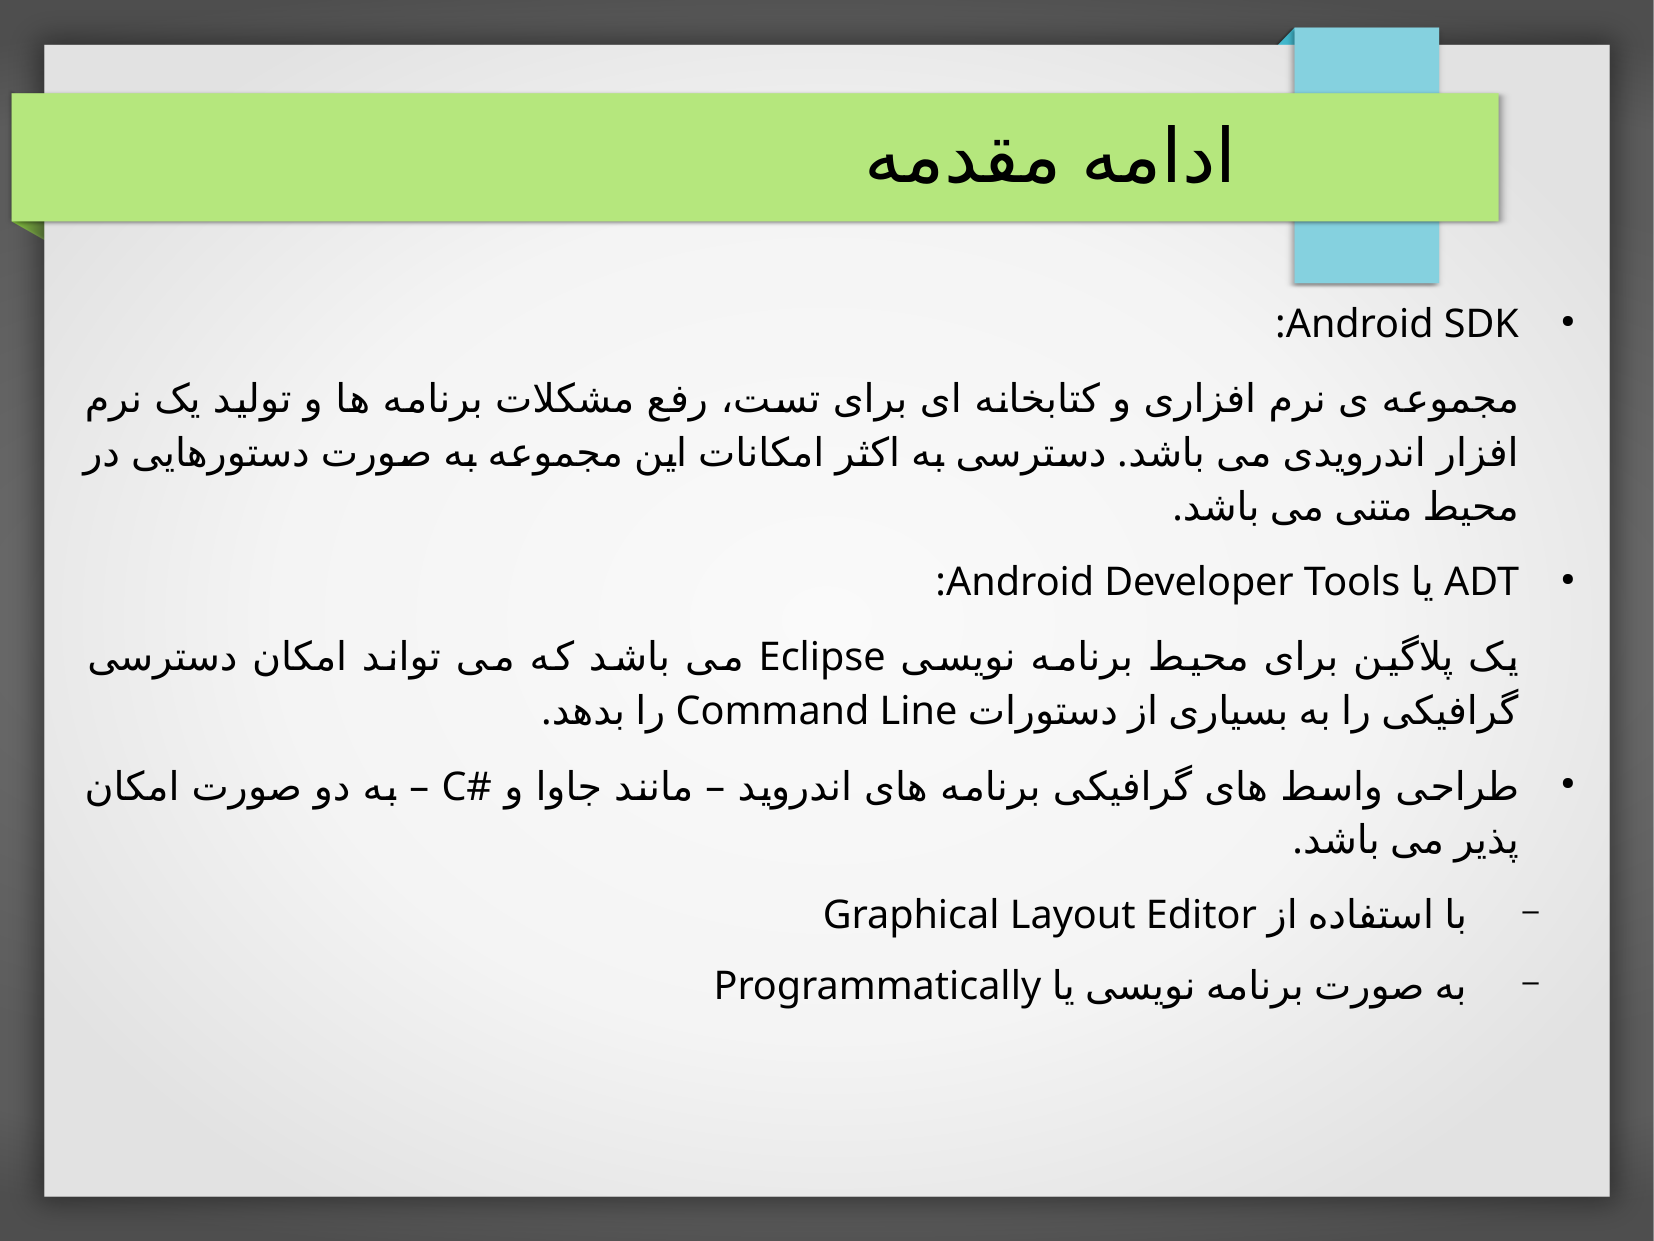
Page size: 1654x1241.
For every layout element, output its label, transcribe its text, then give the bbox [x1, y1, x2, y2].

title ادامه مقدمه [82, 94, 1264, 213]
list Android SDK: مجموعه ی نرم افزاری و کتابخانه ای برای تست، رفع مشکلات برنامه ها و تولید یک نرم افزار اندرویدی می باشد. دسترسی به اکثر امکانات این مجموعه به صورت دستورهایی در محیط متنی می باشد. ADT یا Android Developer Tools: یک پلاگین برای محیط برنامه نویسی Eclipse می باشد که می تواند امکان دسترسی گرافیکی را به بسیاری از دستورات Command Line را بدهد. طراحی واسط های گرافیکی برنامه های اندروید – مانند جاوا و #C – به دو صورت امکان پذیر می باشد. با استفاده از Graphical Layout Editor به صورت برنامه نویسی یا Programmatically [82, 295, 1571, 1015]
picture [0, 0, 1654, 1241]
